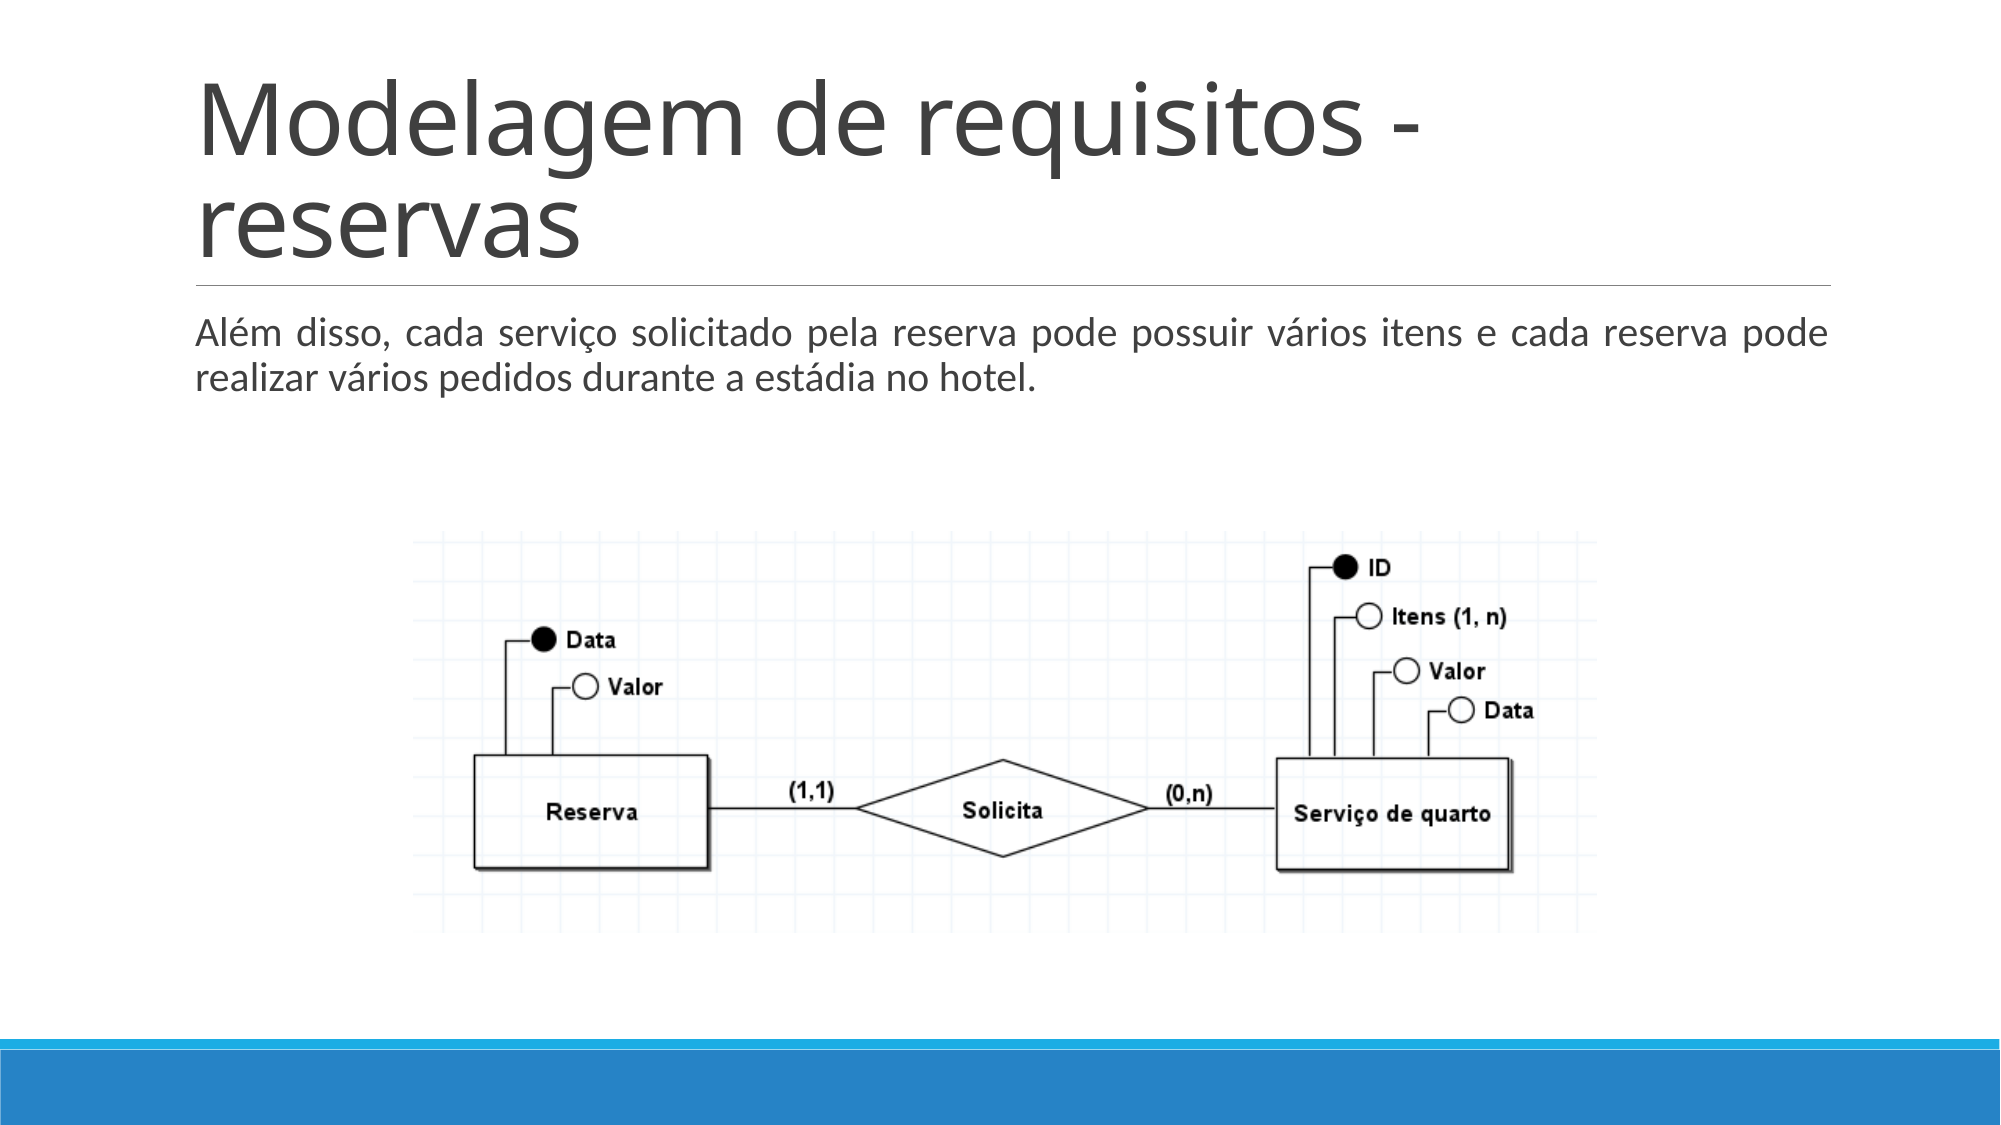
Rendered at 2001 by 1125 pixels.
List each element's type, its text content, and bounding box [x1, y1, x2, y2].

title Modelagem de requisitos - reservas [180, 47, 1830, 285]
picture [413, 531, 1597, 934]
list Além disso, cada serviço solicitado pela reserva pode possuir vários itens e cada reserva pode realizar vários pedidos durante a estádia no hotel. [180, 302, 1830, 963]
